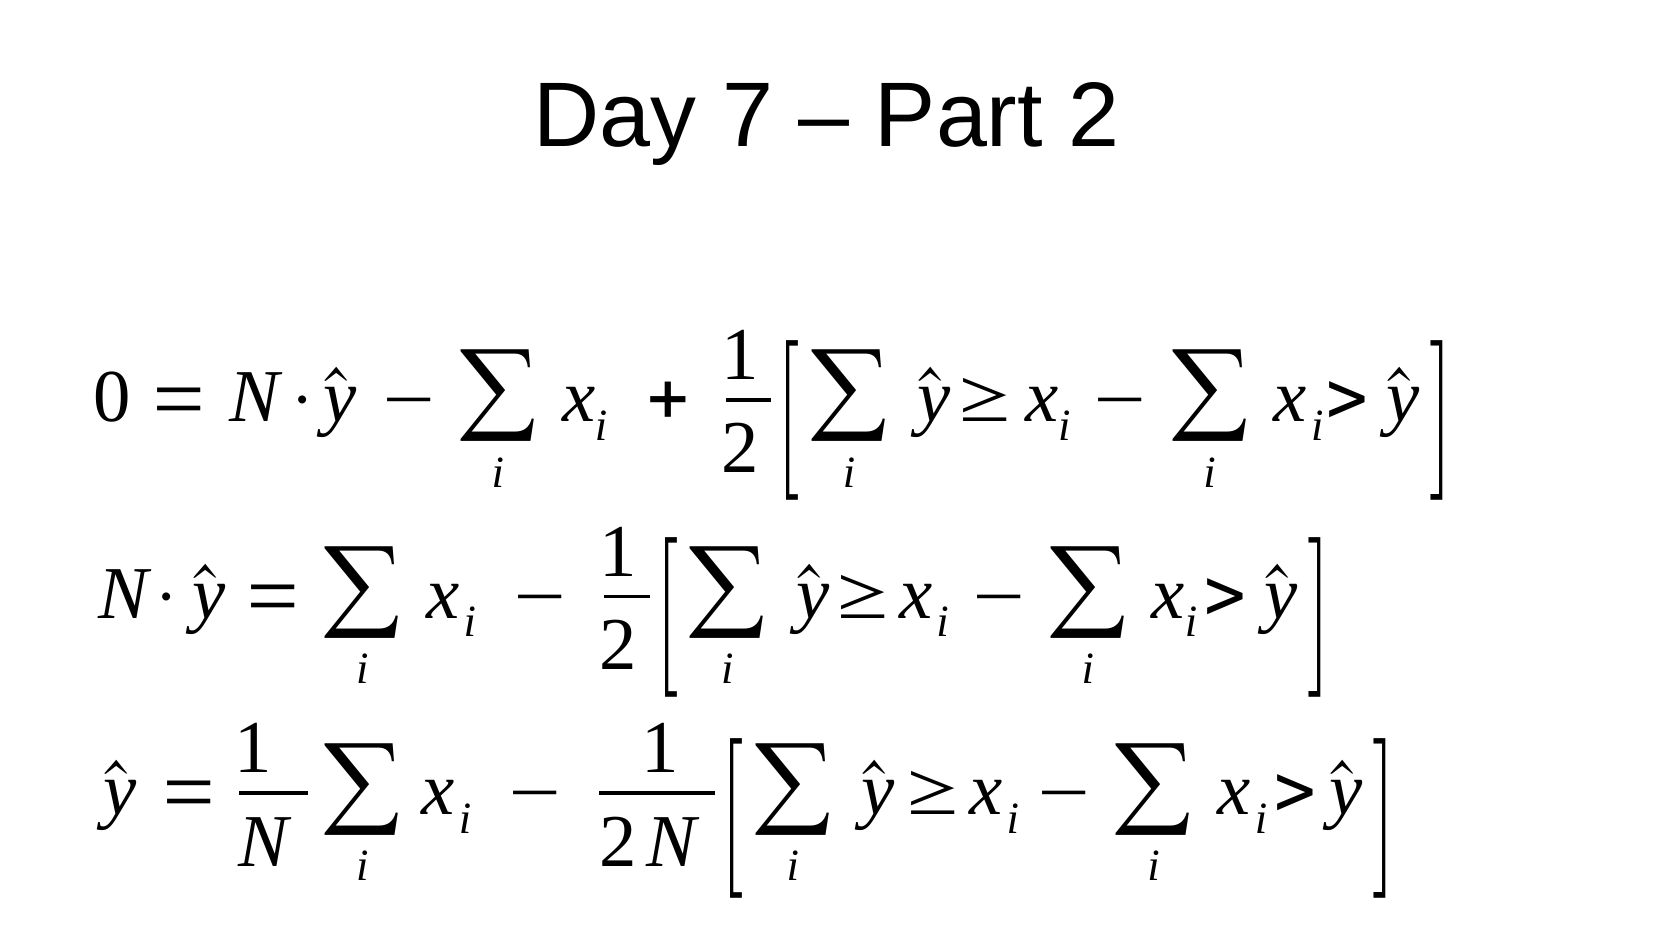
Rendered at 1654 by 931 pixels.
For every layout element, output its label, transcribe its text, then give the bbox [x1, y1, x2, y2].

chart [75, 225, 1465, 900]
title Day 7 – Part 2 [82, 37, 1571, 193]
